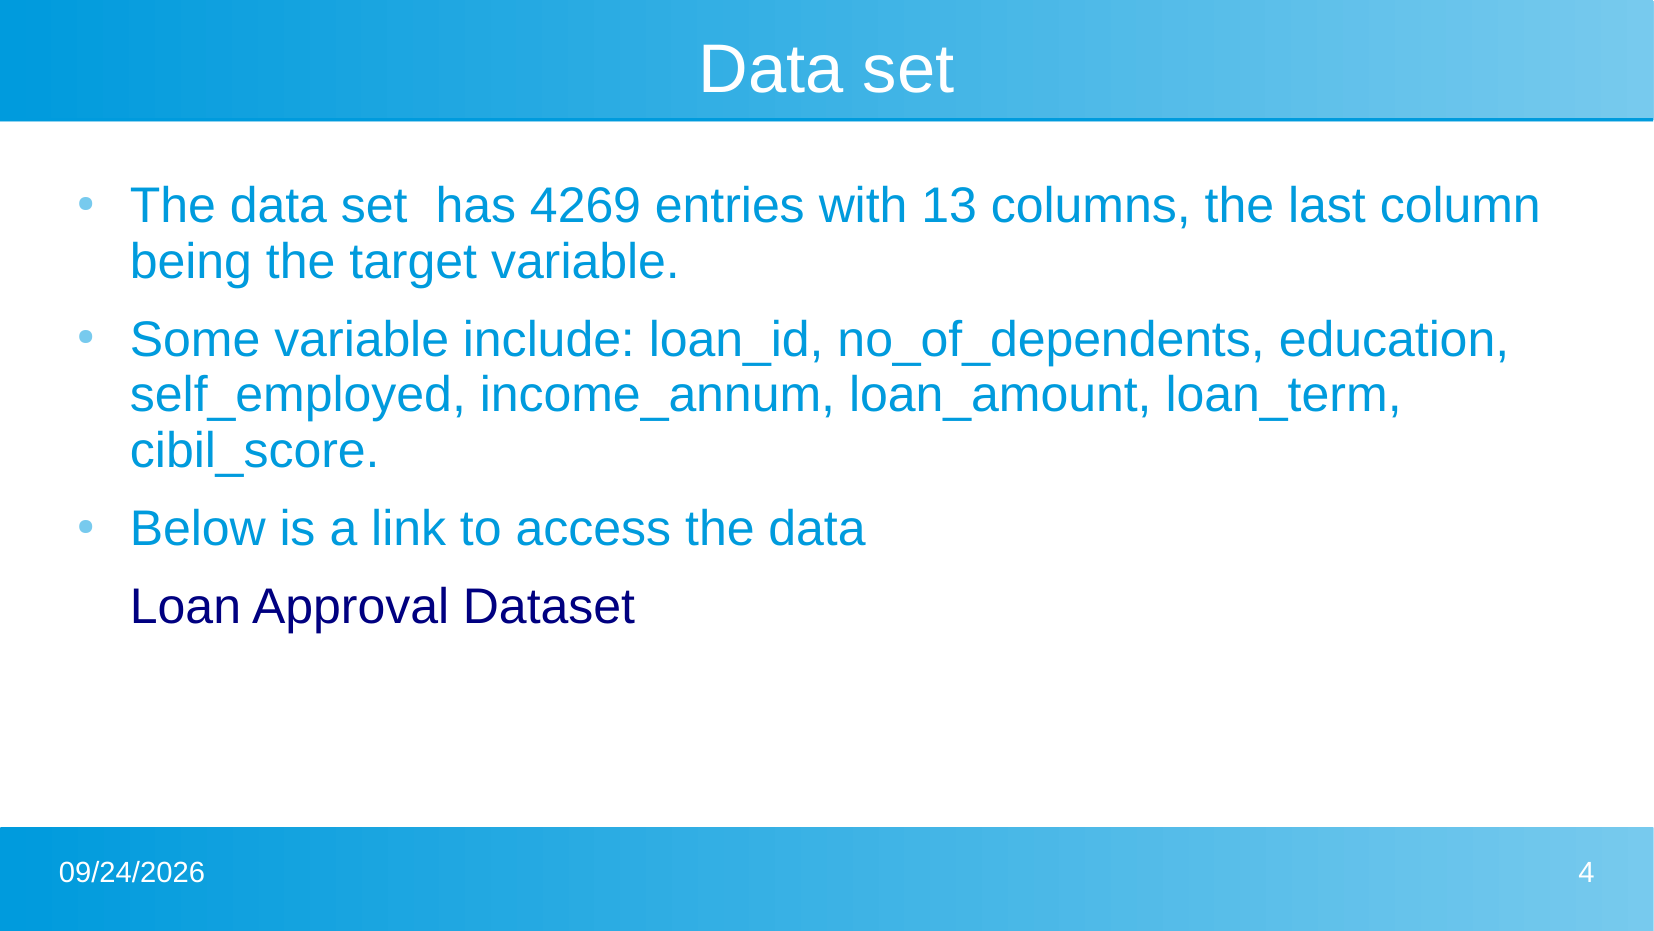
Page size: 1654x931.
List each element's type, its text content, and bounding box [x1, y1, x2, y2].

title Data set [59, 29, 1595, 108]
list The data set has 4269 entries with 13 columns, the last column being the target variable. Some variable include: loan_id, no_of_dependents, education, self_employed, income_annum, loan_amount, loan_term, cibil_score. Below is a link to access the data Loan Approval Dataset [59, 177, 1595, 768]
